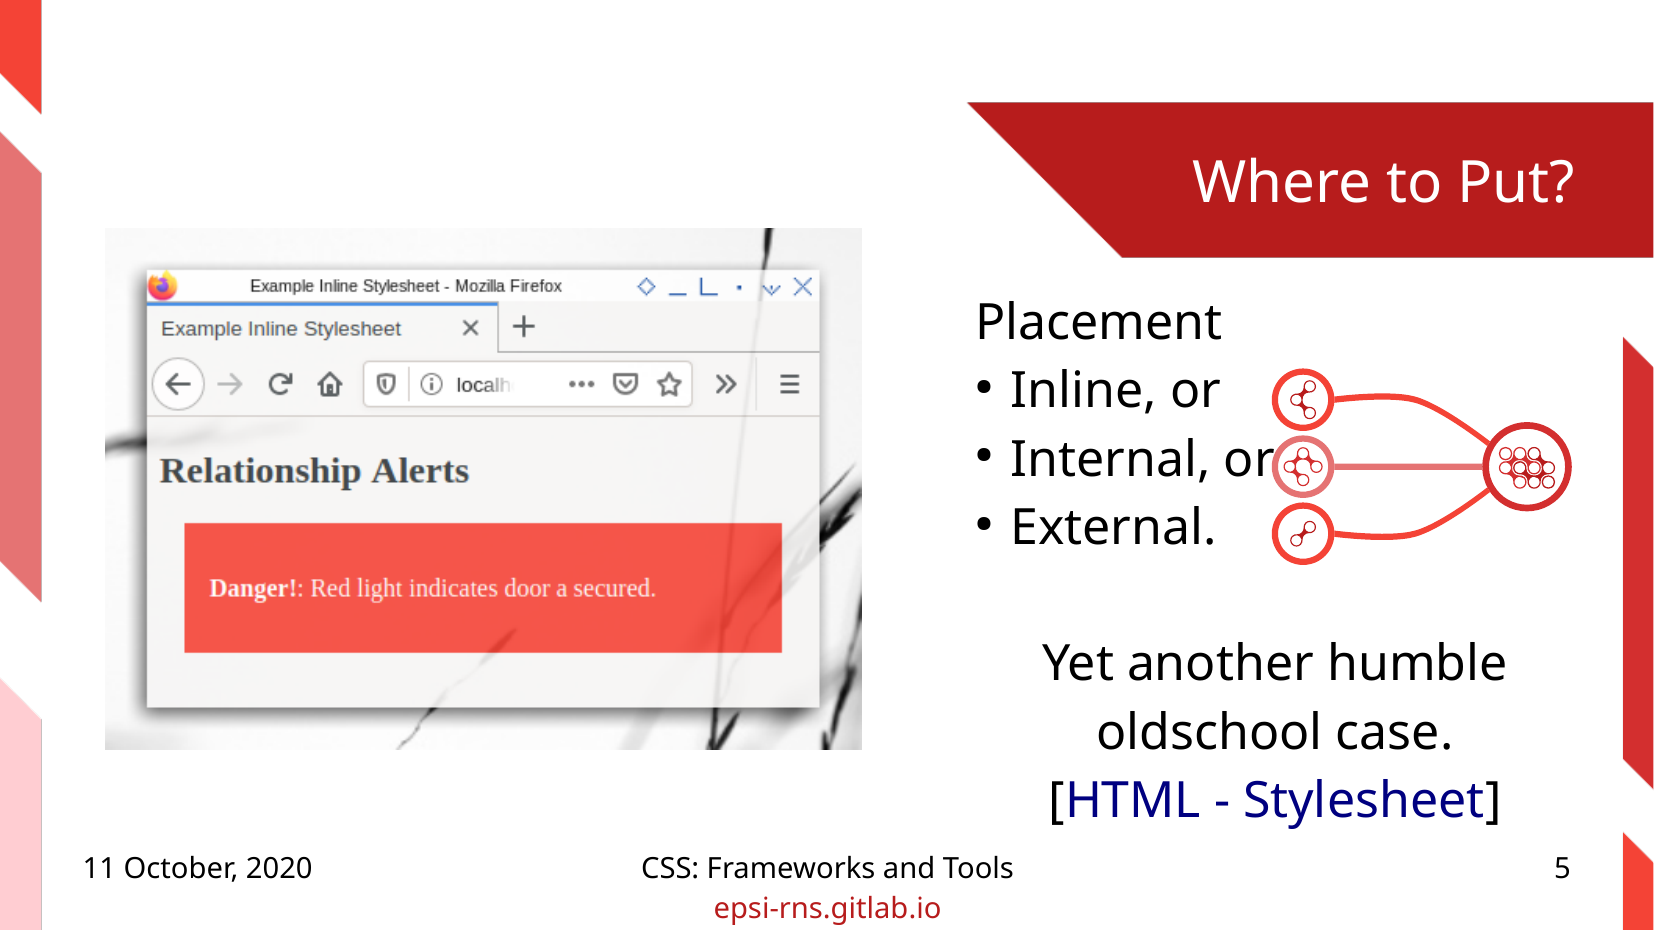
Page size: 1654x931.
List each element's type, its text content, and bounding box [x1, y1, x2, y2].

title Where to Put? [1050, 105, 1576, 256]
text_box [1271, 368, 1572, 565]
subtitle Placement Inline, or Internal, or External. Yet another humble oldschool case. [HTML - Stylesheet] [975, 285, 1576, 834]
picture [0, 0, 1654, 930]
